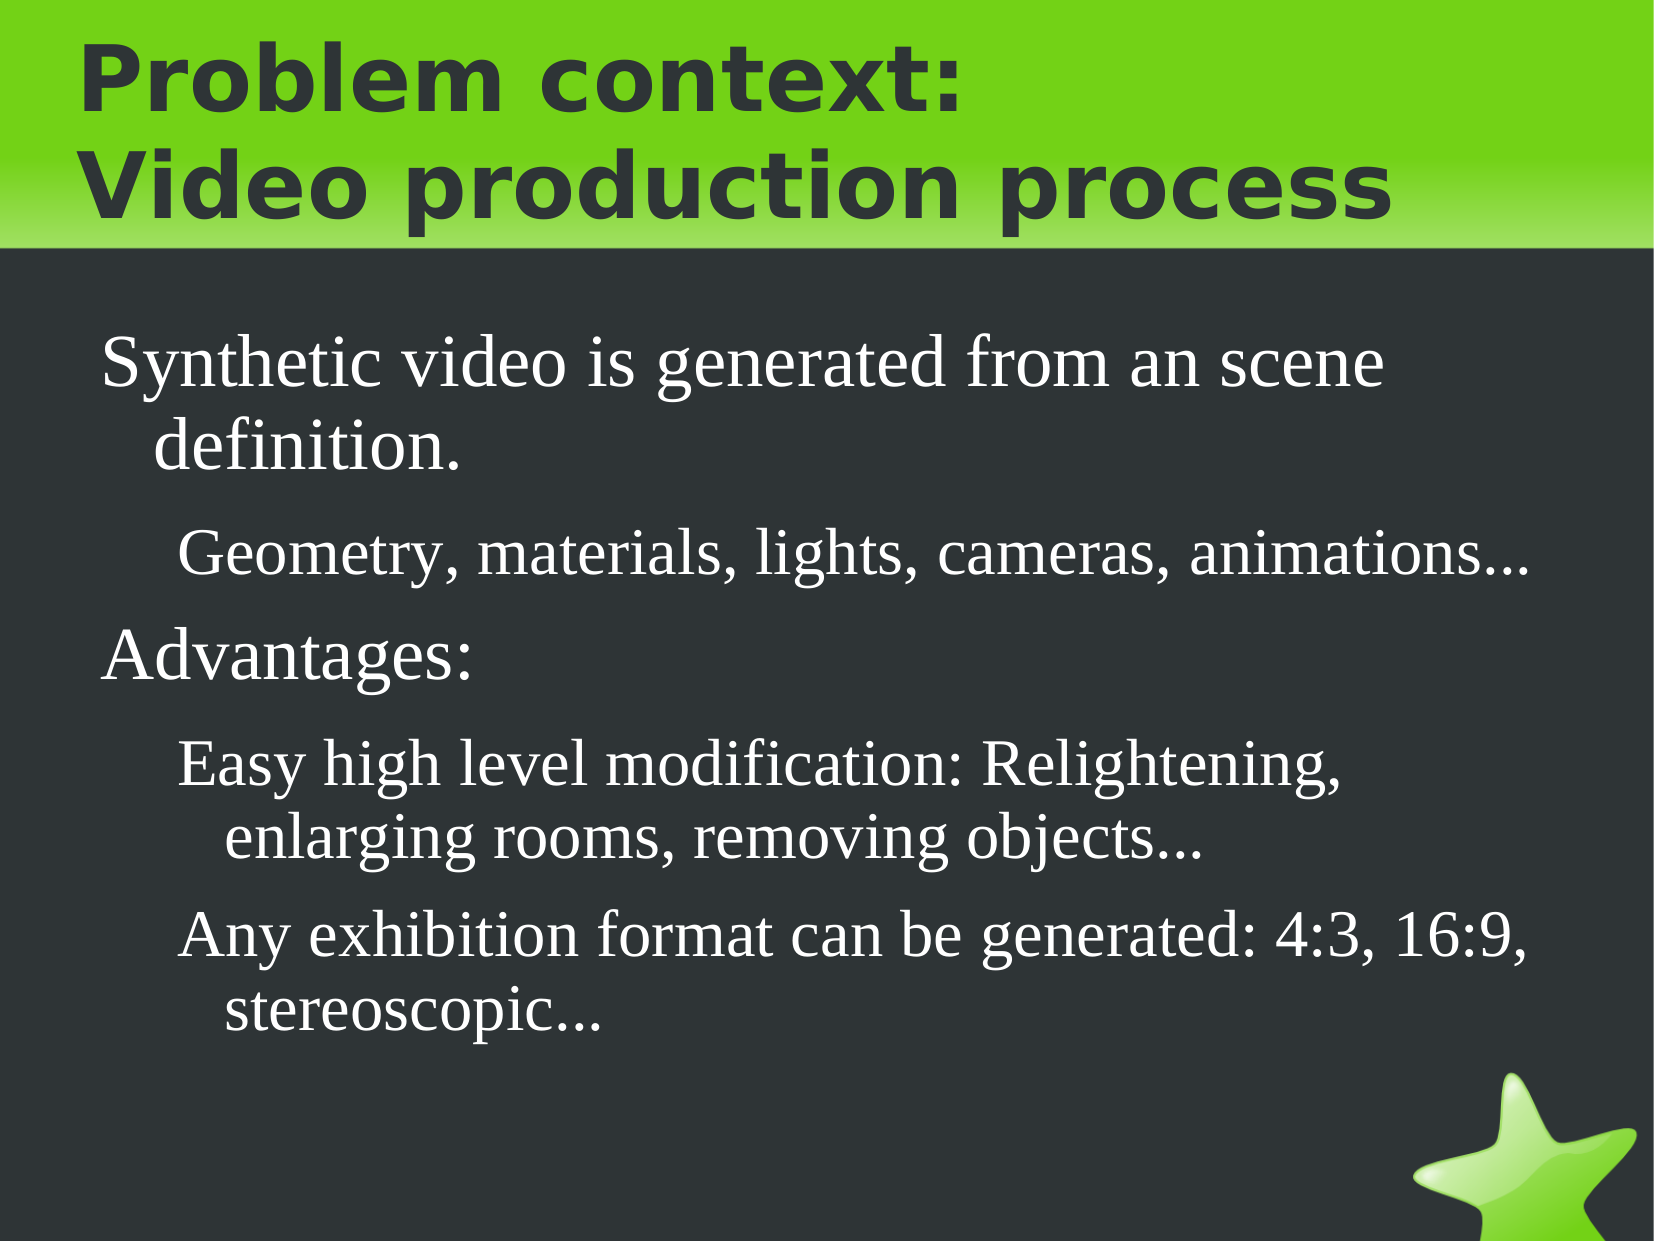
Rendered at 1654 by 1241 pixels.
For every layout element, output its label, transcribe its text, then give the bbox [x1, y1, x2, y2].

title Problem context: Video production process [76, 25, 1565, 240]
picture [0, 0, 1654, 1241]
list Synthetic video is generated from an scene definition. Geometry, materials, lights, cameras, animations... Advantages: Easy high level modification: Relightening, enlarging rooms, removing objects... Any exhibition format can be generated: 4:3, 16:9, stereoscopic... [82, 319, 1571, 1184]
